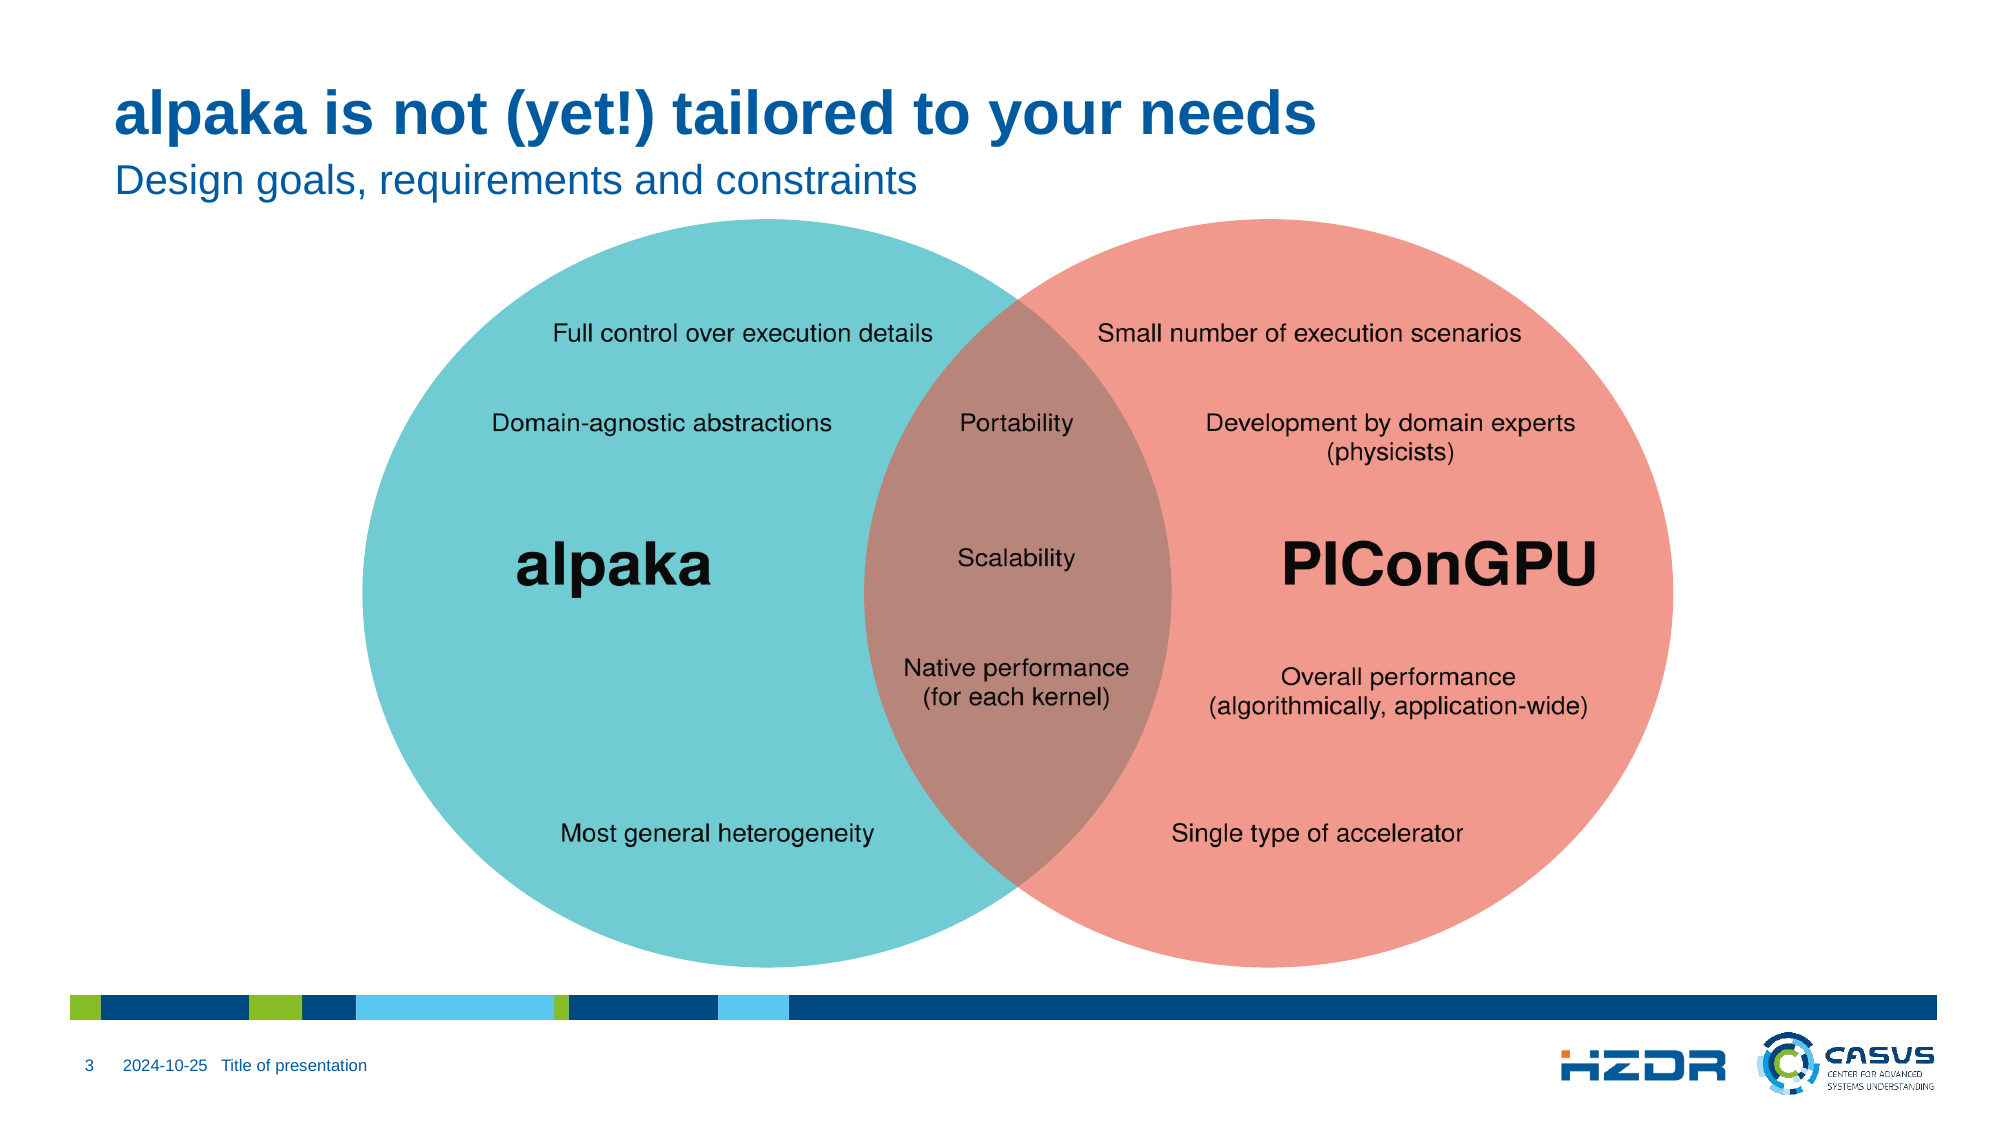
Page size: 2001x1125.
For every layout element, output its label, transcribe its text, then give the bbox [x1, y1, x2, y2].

subtitle Design goals, requirements and constraints [114, 152, 1934, 208]
title alpaka is not (yet!) tailored to your needs [114, 80, 1934, 148]
slide_number 2024-10-25 [107, 1034, 208, 1095]
picture [1560, 1049, 1726, 1081]
picture [104, 995, 569, 1020]
picture [572, 995, 1937, 1020]
picture [1757, 1032, 1934, 1095]
picture [70, 995, 101, 1020]
picture [361, 218, 1675, 969]
